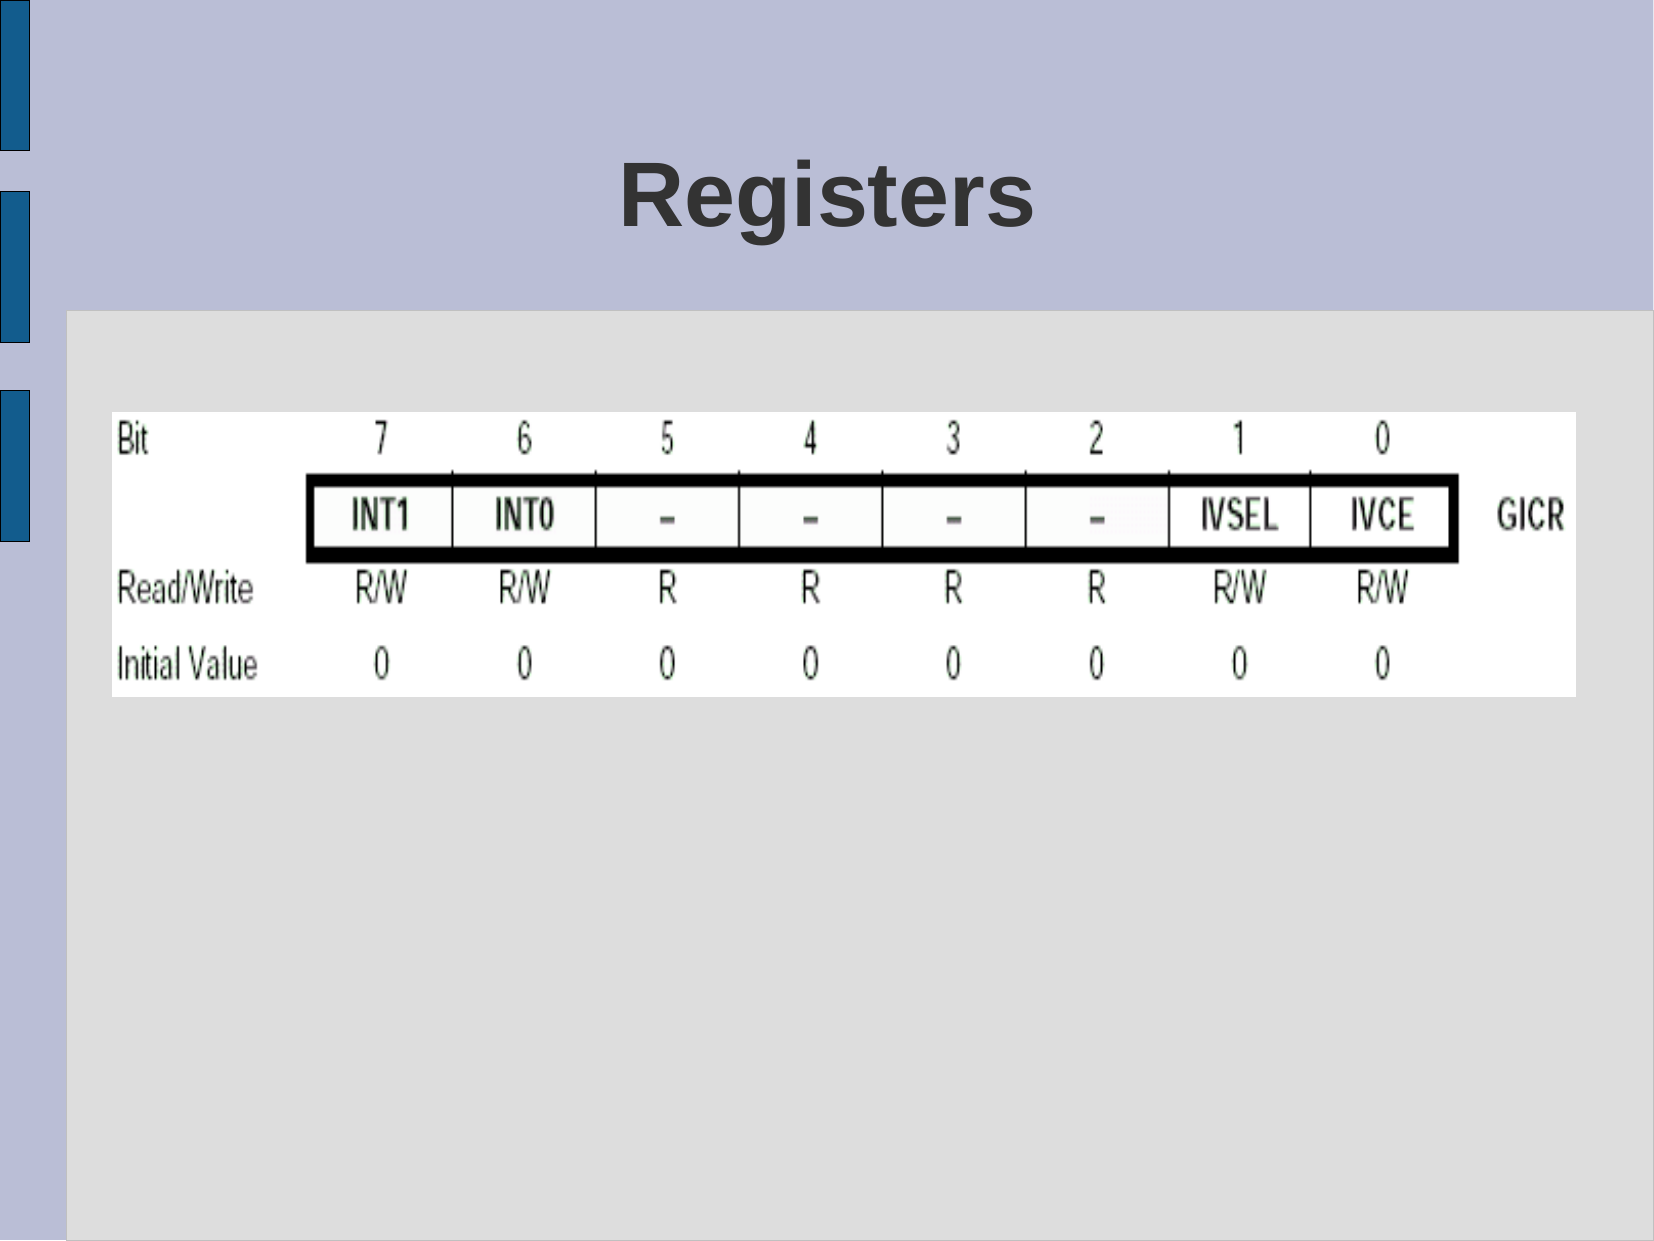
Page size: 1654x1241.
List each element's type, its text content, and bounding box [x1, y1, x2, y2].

picture [112, 412, 1576, 697]
title Registers [121, 98, 1534, 291]
